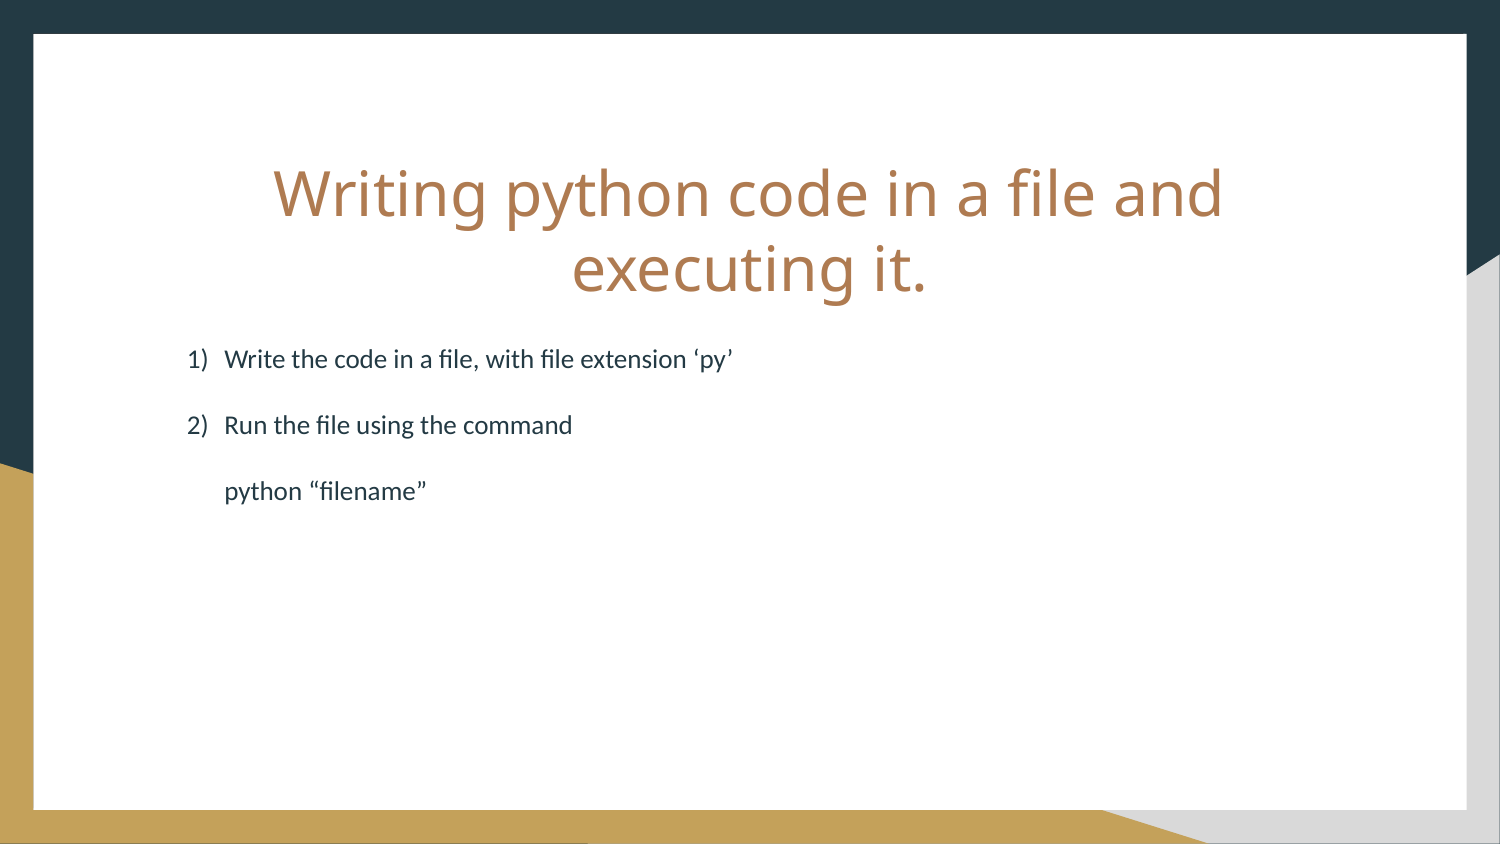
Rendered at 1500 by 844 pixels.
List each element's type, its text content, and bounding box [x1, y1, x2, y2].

list Write the code in a file, with file extension ‘py’ Run the file using the command python “filename” [134, 326, 1366, 729]
title Writing python code in a file and executing it. [134, 138, 1366, 296]
